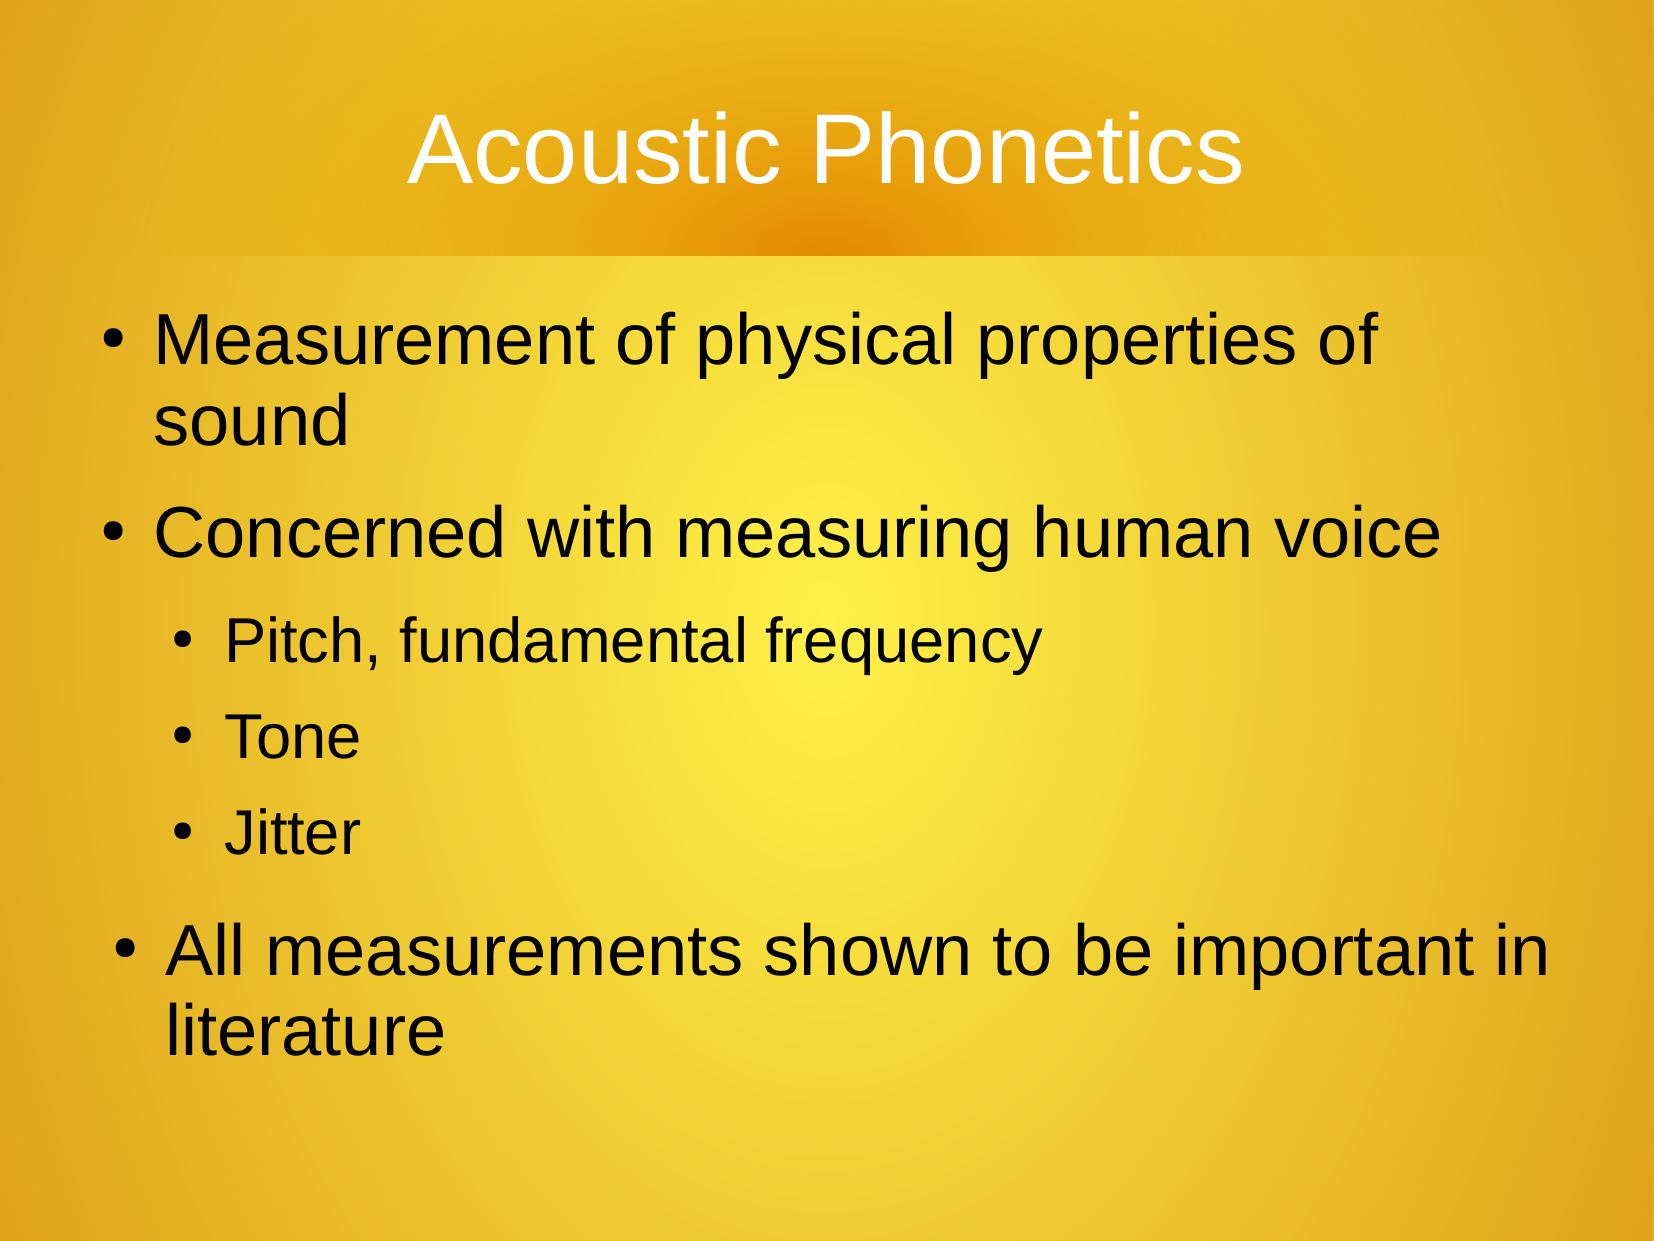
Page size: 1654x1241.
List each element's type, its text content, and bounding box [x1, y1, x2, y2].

list All measurements shown to be important in literature [94, 909, 1583, 1170]
list Measurement of physical properties of sound Concerned with measuring human voice Pitch, fundamental frequency Tone Jitter [82, 299, 1571, 910]
title Acoustic Phonetics [82, 47, 1571, 252]
